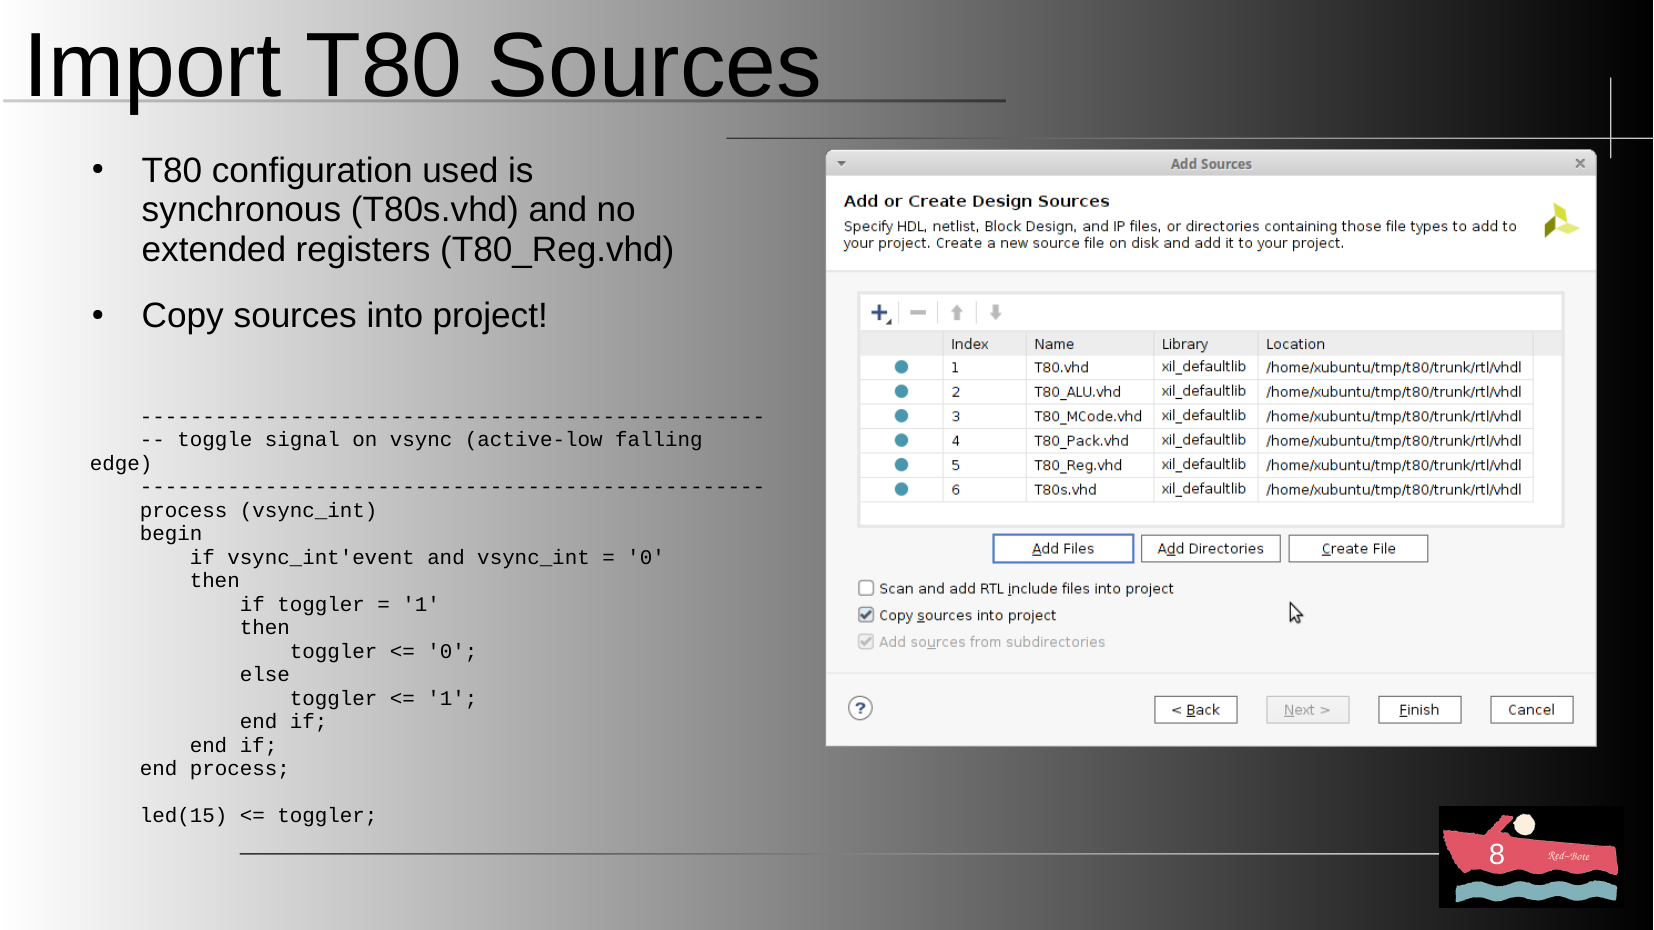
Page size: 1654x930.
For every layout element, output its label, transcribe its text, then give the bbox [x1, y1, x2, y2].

title Import T80 Sources [23, 11, 1588, 118]
picture [1439, 806, 1624, 908]
text_box -------------------------------------------------- -- toggle signal on vsync (active-low falling edge) -------------------------------------------------- process (vsync_int) begin if vsync_int'event and vsync_int = '0' then if toggler = '1' then toggler <= '0'; else toggler <= '1'; end if; end if; end process; led(15) <= toggler; [75, 398, 788, 838]
picture [825, 149, 1597, 747]
list T80 configuration used is synchronous (T80s.vhd) and no extended registers (T80_Reg.vhd) Copy sources into project! [75, 150, 713, 338]
